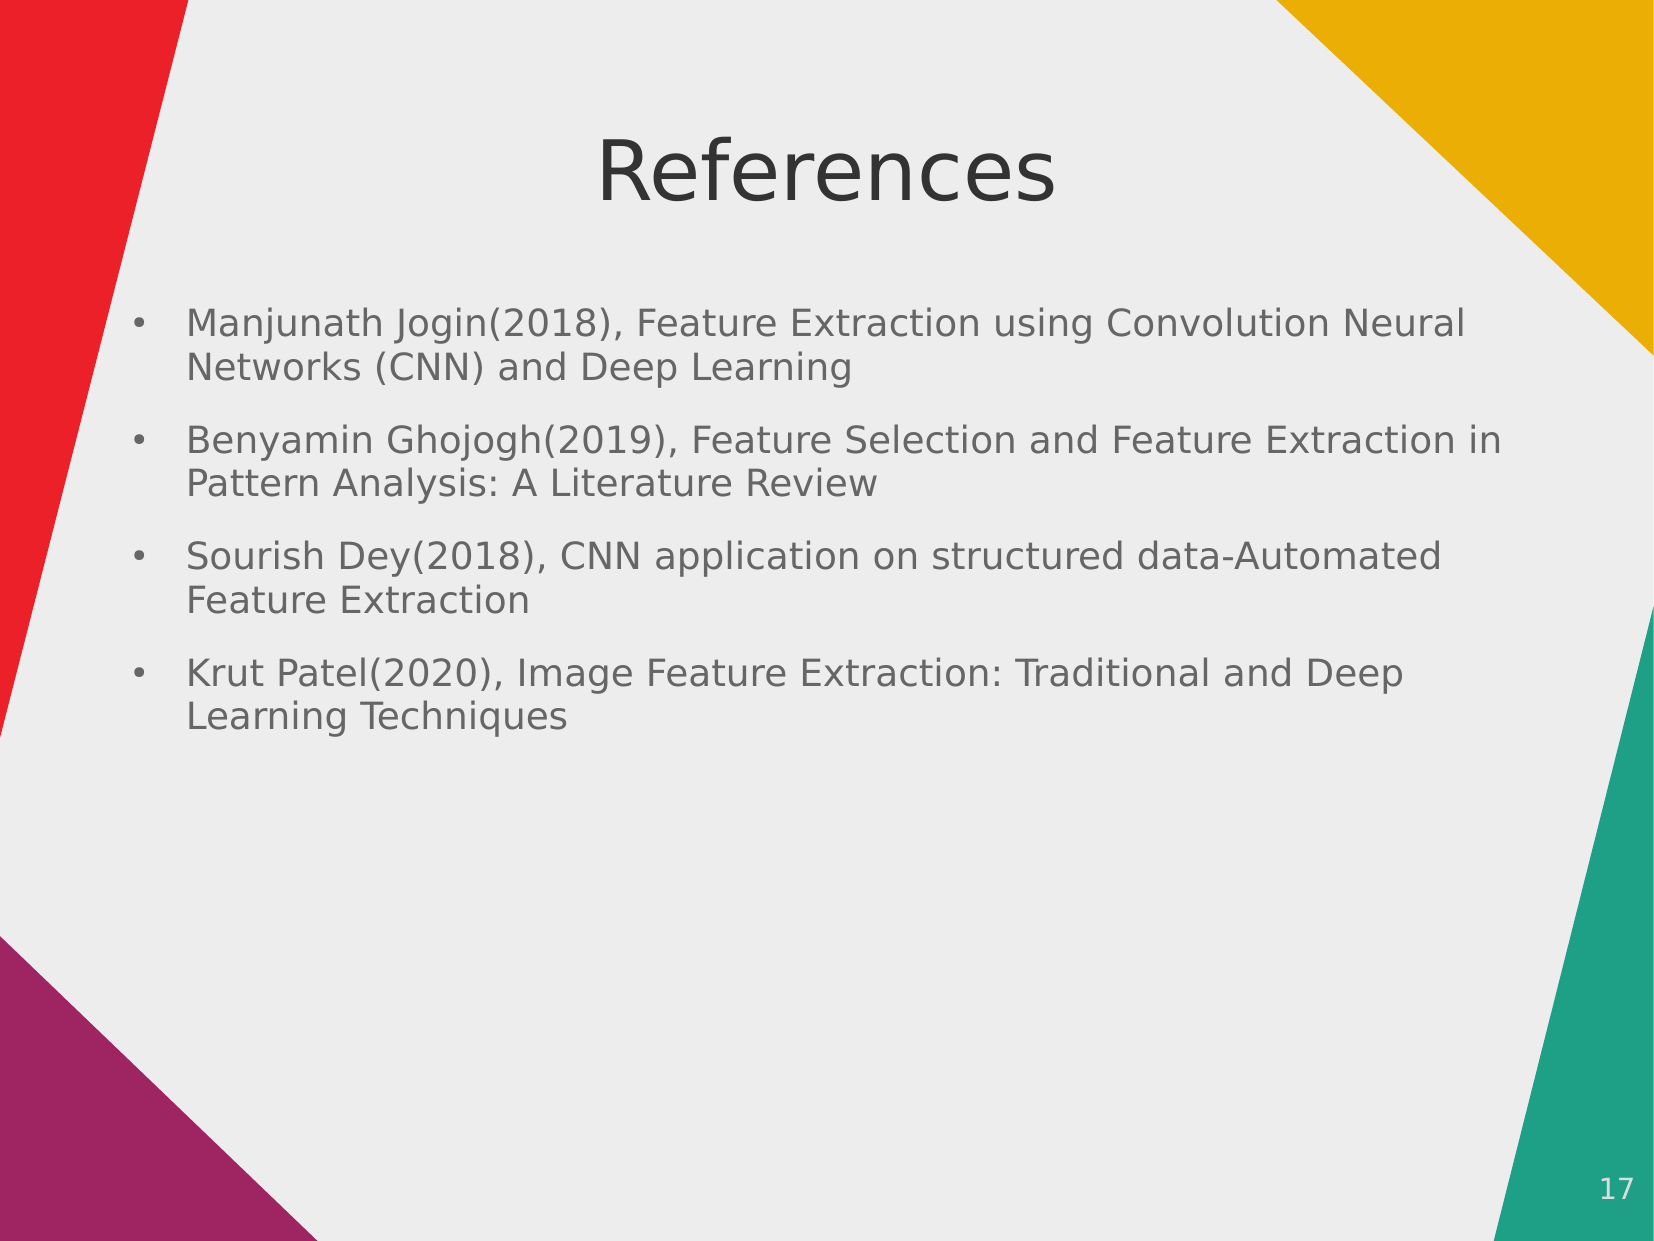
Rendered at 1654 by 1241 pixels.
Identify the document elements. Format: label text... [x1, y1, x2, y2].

list Manjunath Jogin(2018), Feature Extraction using Convolution Neural Networks (CNN) and Deep Learning Benyamin Ghojogh(2019), Feature Selection and Feature Extraction in Pattern Analysis: A Literature Review Sourish Dey(2018), CNN application on structured data-Automated Feature Extraction Krut Patel(2020), Image Feature Extraction: Traditional and Deep Learning Techniques [114, 302, 1539, 1033]
title References [114, 73, 1539, 271]
